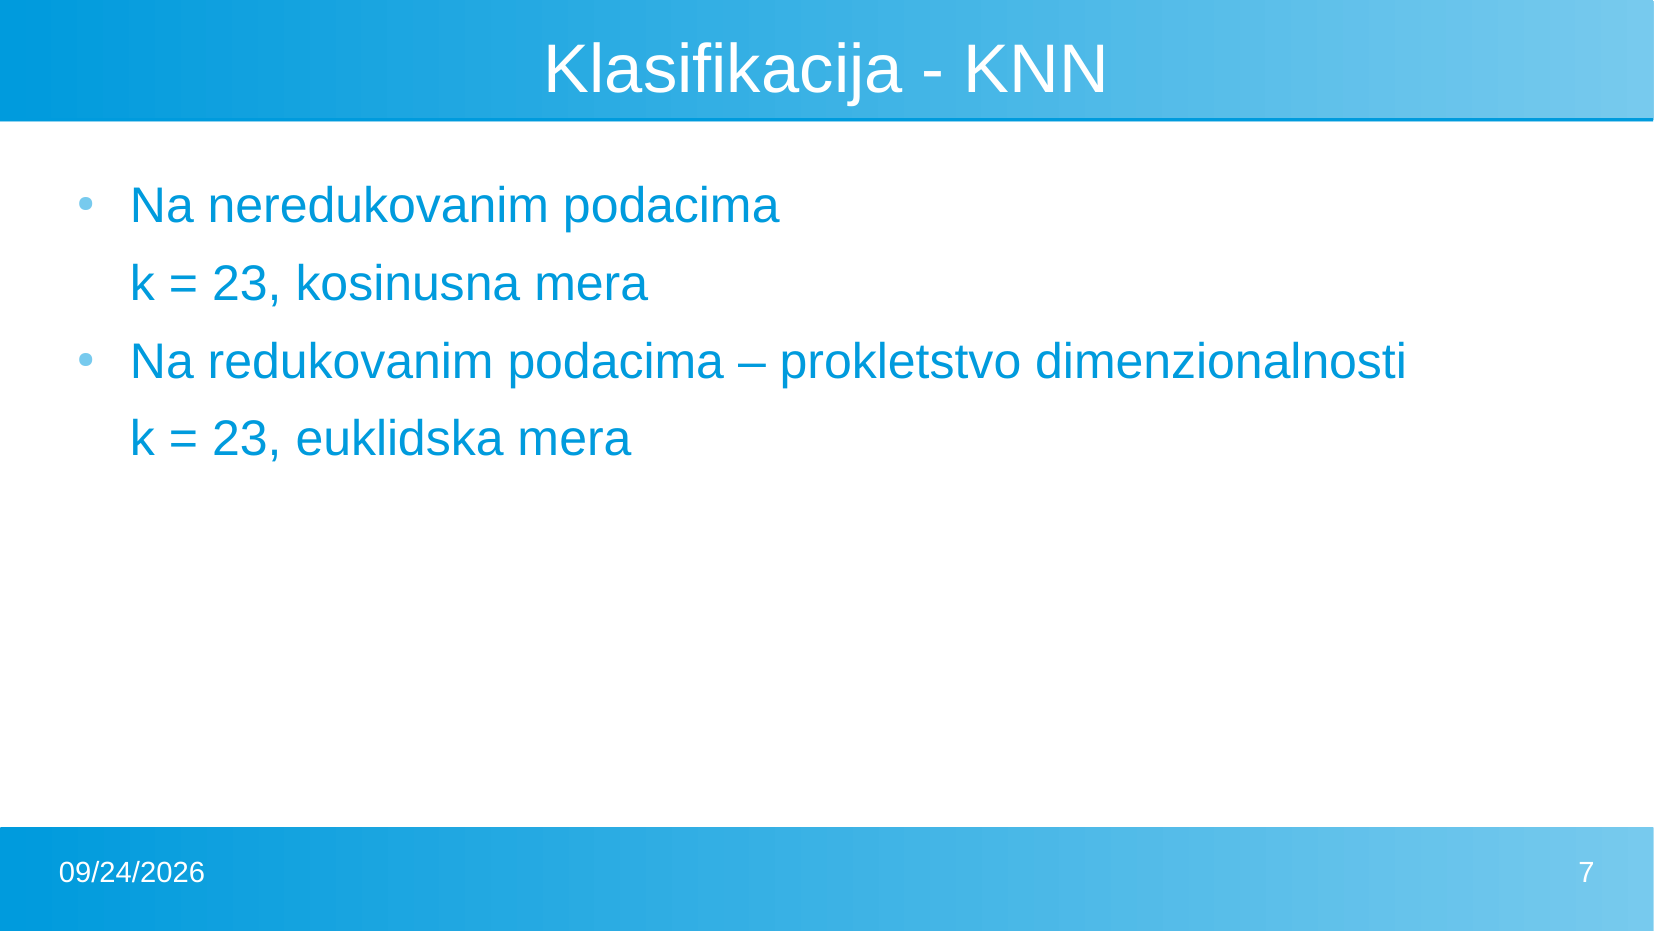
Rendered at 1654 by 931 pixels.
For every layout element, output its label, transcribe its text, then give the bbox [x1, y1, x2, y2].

list Na neredukovanim podacima k = 23, kosinusna mera Na redukovanim podacima – prokletstvo dimenzionalnosti k = 23, euklidska mera [59, 177, 1595, 768]
title Klasifikacija - KNN [59, 29, 1595, 108]
